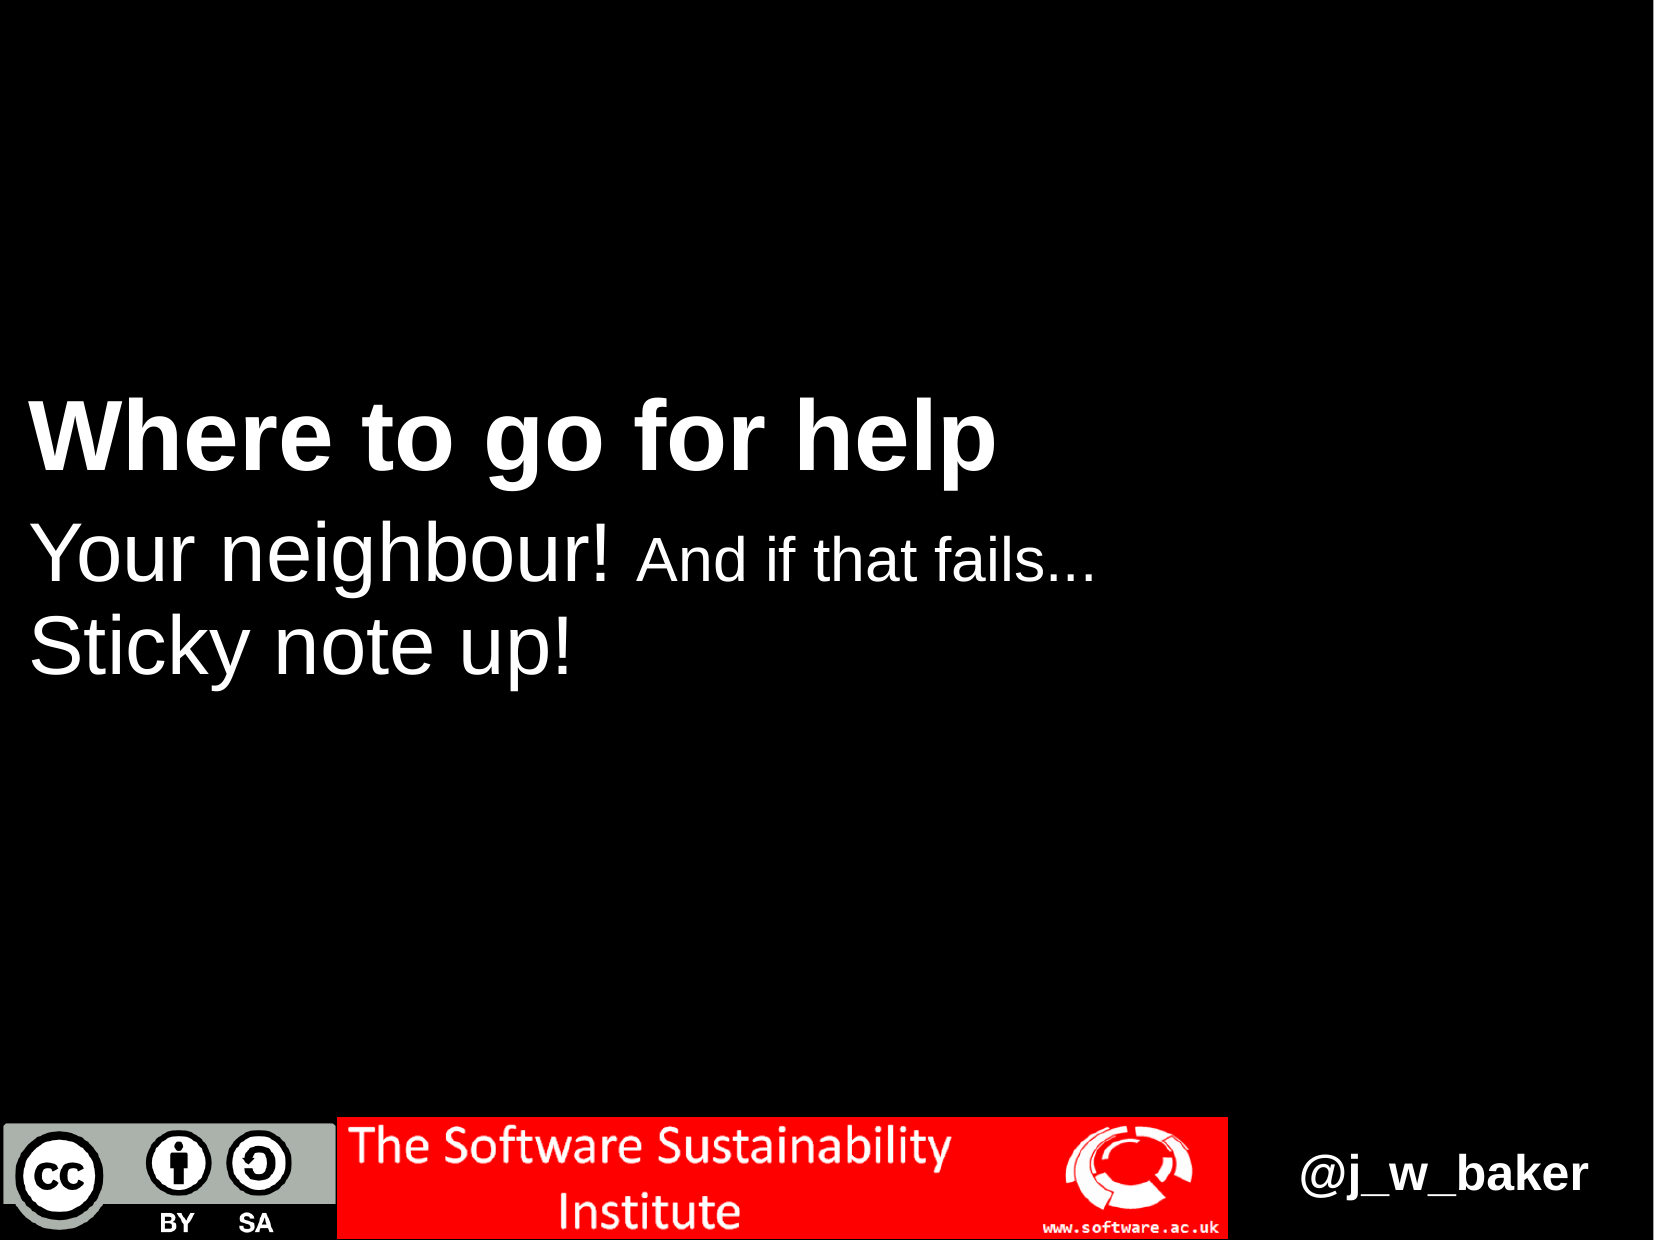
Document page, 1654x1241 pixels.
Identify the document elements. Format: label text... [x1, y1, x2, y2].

picture [0, 1117, 1228, 1239]
text_box @j_w_baker [1266, 1085, 1622, 1241]
text_box Where to go for help Your neighbour! And if that fails... Sticky note up! [28, 379, 1623, 693]
